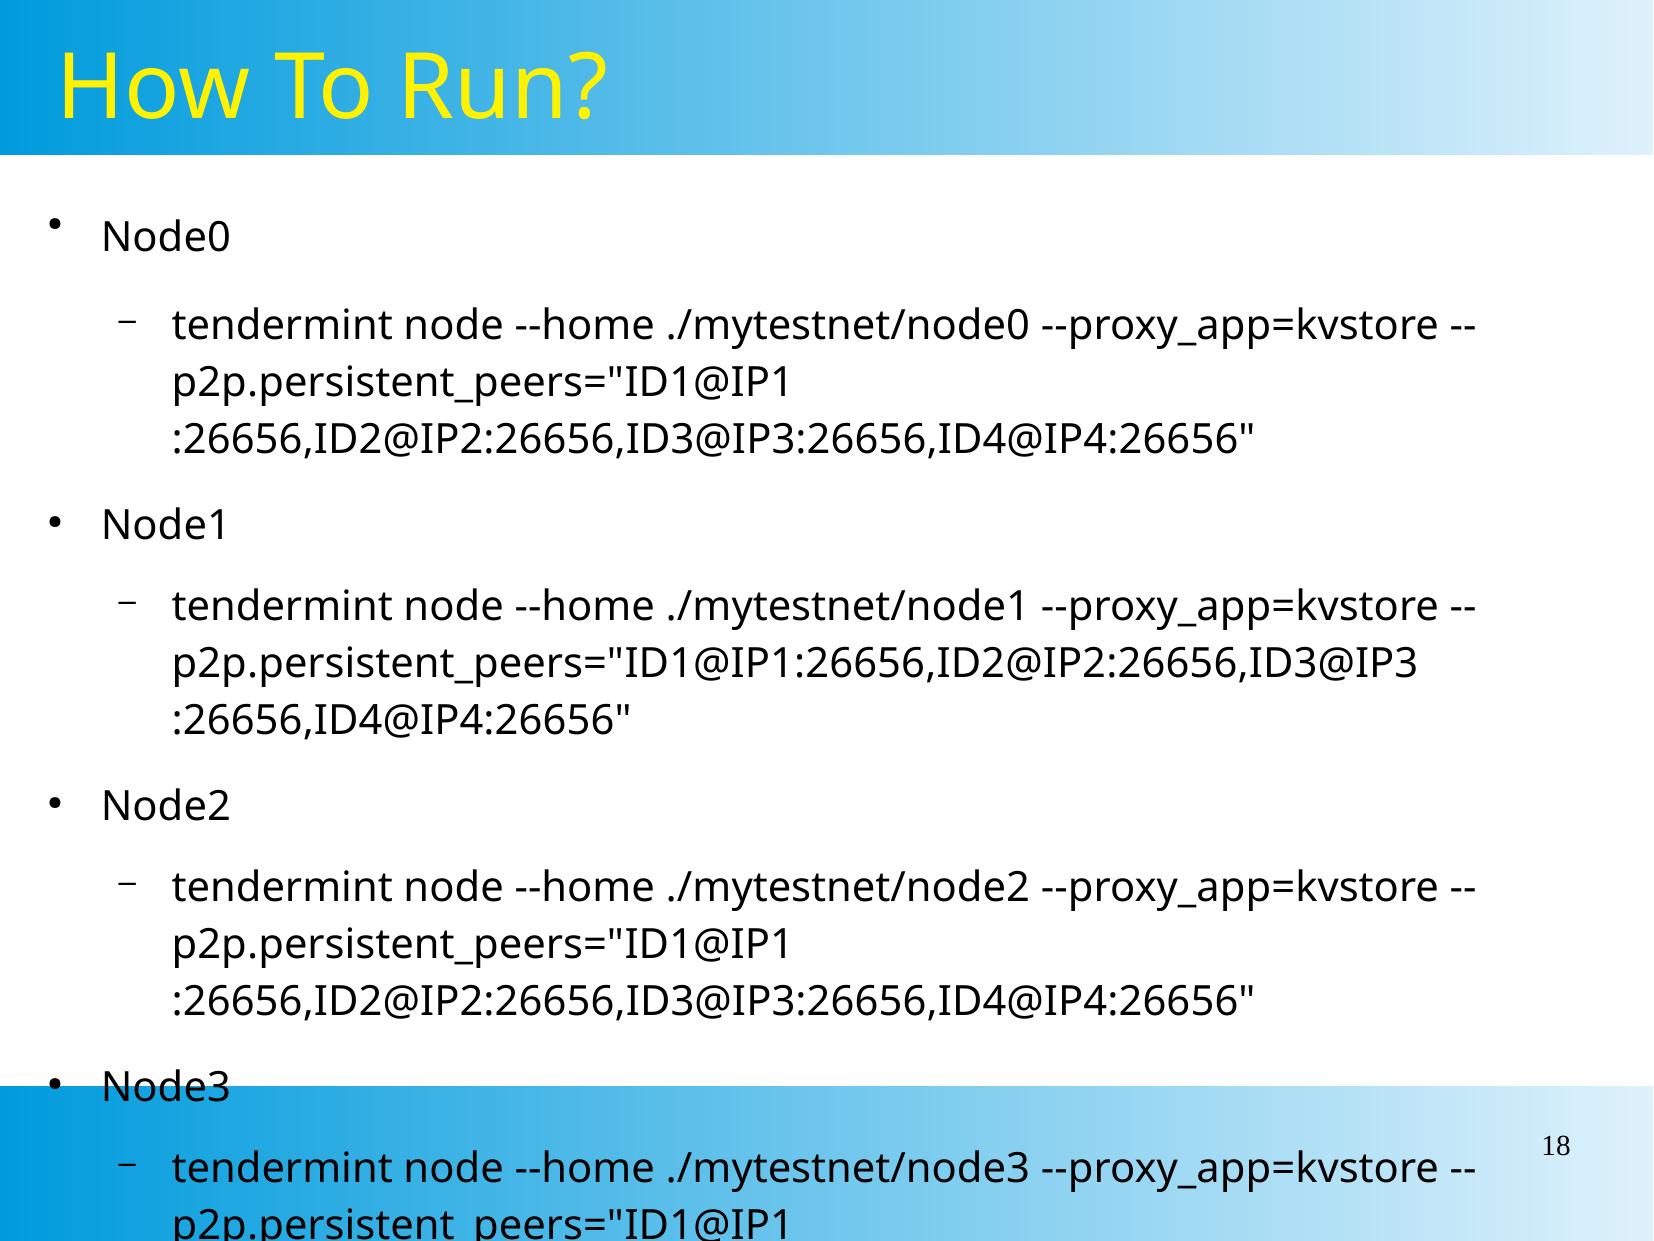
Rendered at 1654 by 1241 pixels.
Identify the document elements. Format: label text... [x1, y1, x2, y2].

title How To Run? [56, 30, 1546, 136]
list Node0 tendermint node --home ./mytestnet/node0 --proxy_app=kvstore --p2p.persistent_peers="ID1@IP1:26656,ID2@IP2:26656,ID3@IP3:26656,ID4@IP4:26656" Node1 tendermint node --home ./mytestnet/node1 --proxy_app=kvstore --p2p.persistent_peers="ID1@IP1:26656,ID2@IP2:26656,ID3@IP3:26656,ID4@IP4:26656" Node2 tendermint node --home ./mytestnet/node2 --proxy_app=kvstore --p2p.persistent_peers="ID1@IP1:26656,ID2@IP2:26656,ID3@IP3:26656,ID4@IP4:26656" Node3 tendermint node --home ./mytestnet/node3 --proxy_app=kvstore --p2p.persistent_peers="ID1@IP1:26656,ID2@IP2:26656,ID3@IP3:26656,ID4@IP4:26656" Or in config.toml : persistent_peers = "ID1@IP1:26656,ID2@IP2:26656,ID3@IP3:26656,ID4@IP4:26656" tendermint node --home ./mytestnet/node3 --proxy_app=kvstore [30, 180, 1606, 1141]
